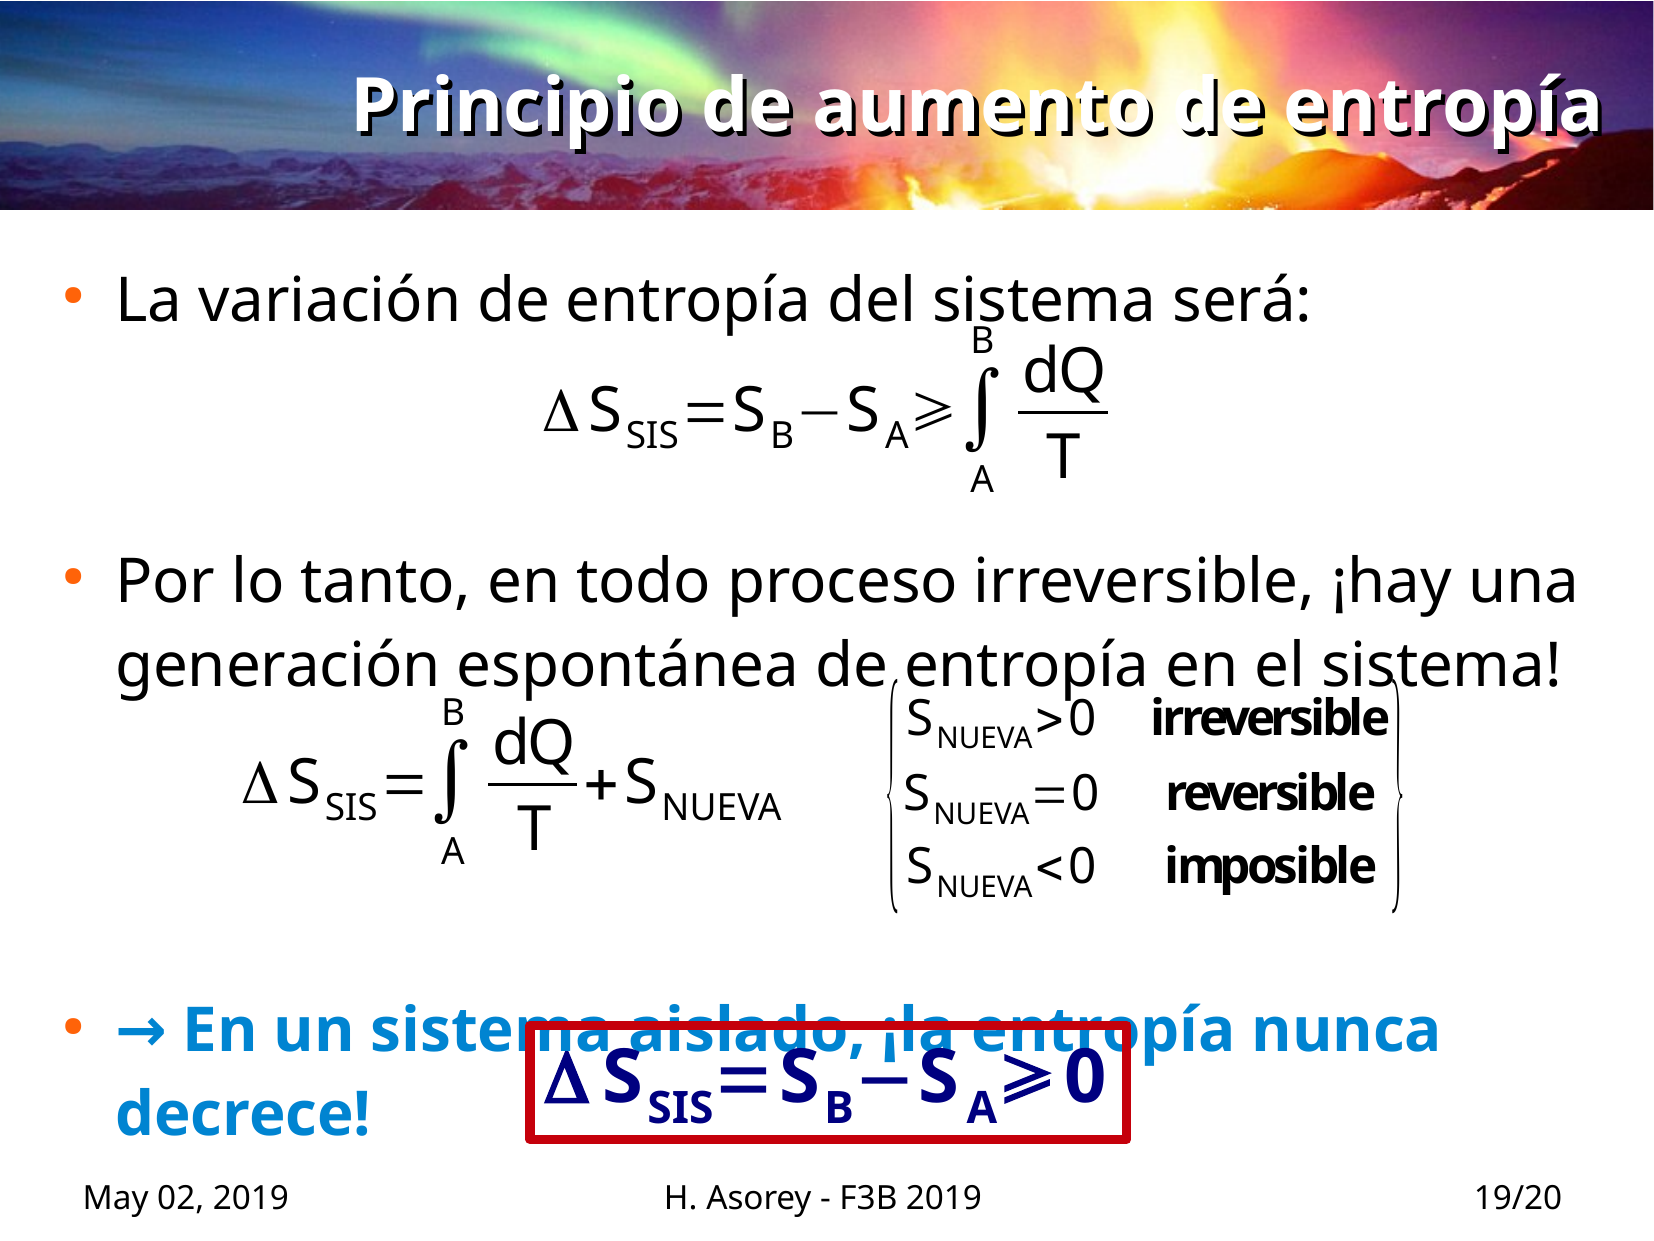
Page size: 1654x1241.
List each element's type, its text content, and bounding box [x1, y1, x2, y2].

chart [233, 689, 788, 874]
title Principio de aumento de entropía [45, 15, 1606, 191]
chart [534, 1030, 1122, 1135]
list La variación de entropía del sistema será: Por lo tanto, en todo proceso irreversible, ¡hay una generación espontánea de entropía en el sistema! → En un sistema aislado, ¡la entropía nunca decrece! [45, 255, 1606, 1156]
picture [0, 1, 1654, 210]
chart [534, 317, 1117, 502]
chart [878, 677, 1417, 916]
